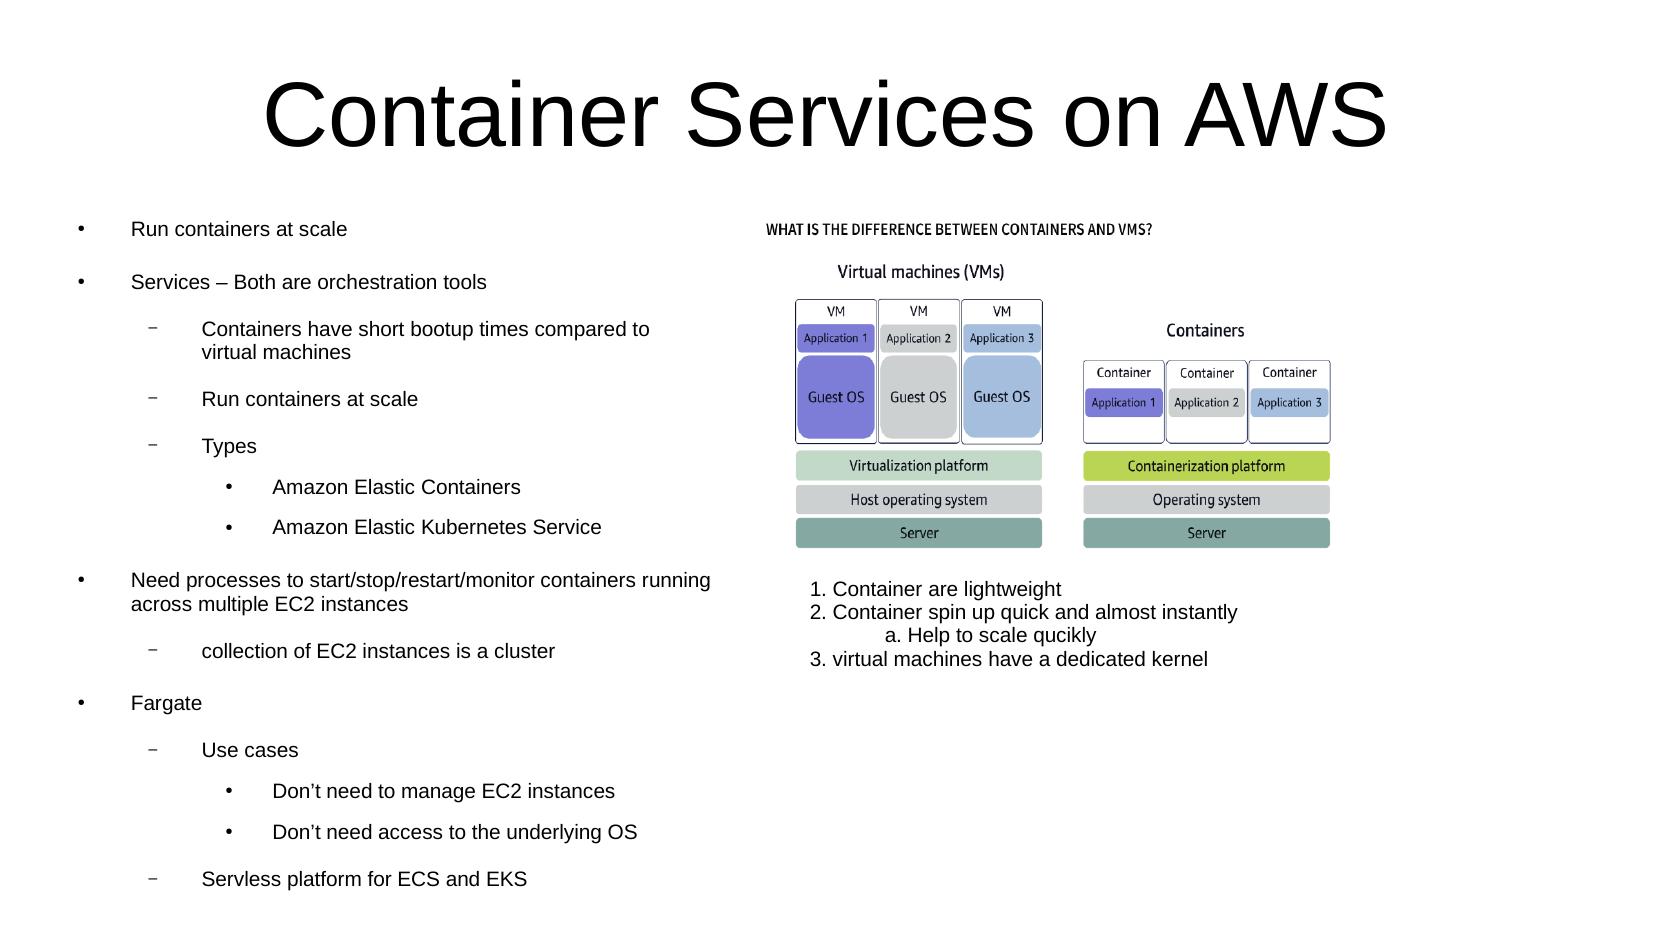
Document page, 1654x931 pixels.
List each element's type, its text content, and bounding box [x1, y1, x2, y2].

list Run containers at scale Services – Both are orchestration tools Containers have short bootup times compared to virtual machines Run containers at scale Types Amazon Elastic Containers Amazon Elastic Kubernetes Service Need processes to start/stop/restart/monitor containers running across multiple EC2 instances collection of EC2 instances is a cluster Fargate Use cases Don’t need to manage EC2 instances Don’t need access to the underlying OS Servless platform for ECS and EKS [60, 217, 1571, 901]
text_box 1. Container are lightweight 2. Container spin up quick and almost instantly a. Help to scale qucikly 3. virtual machines have a dedicated kernel [795, 570, 1321, 678]
title Container Services on AWS [82, 37, 1571, 193]
picture [750, 216, 1366, 571]
